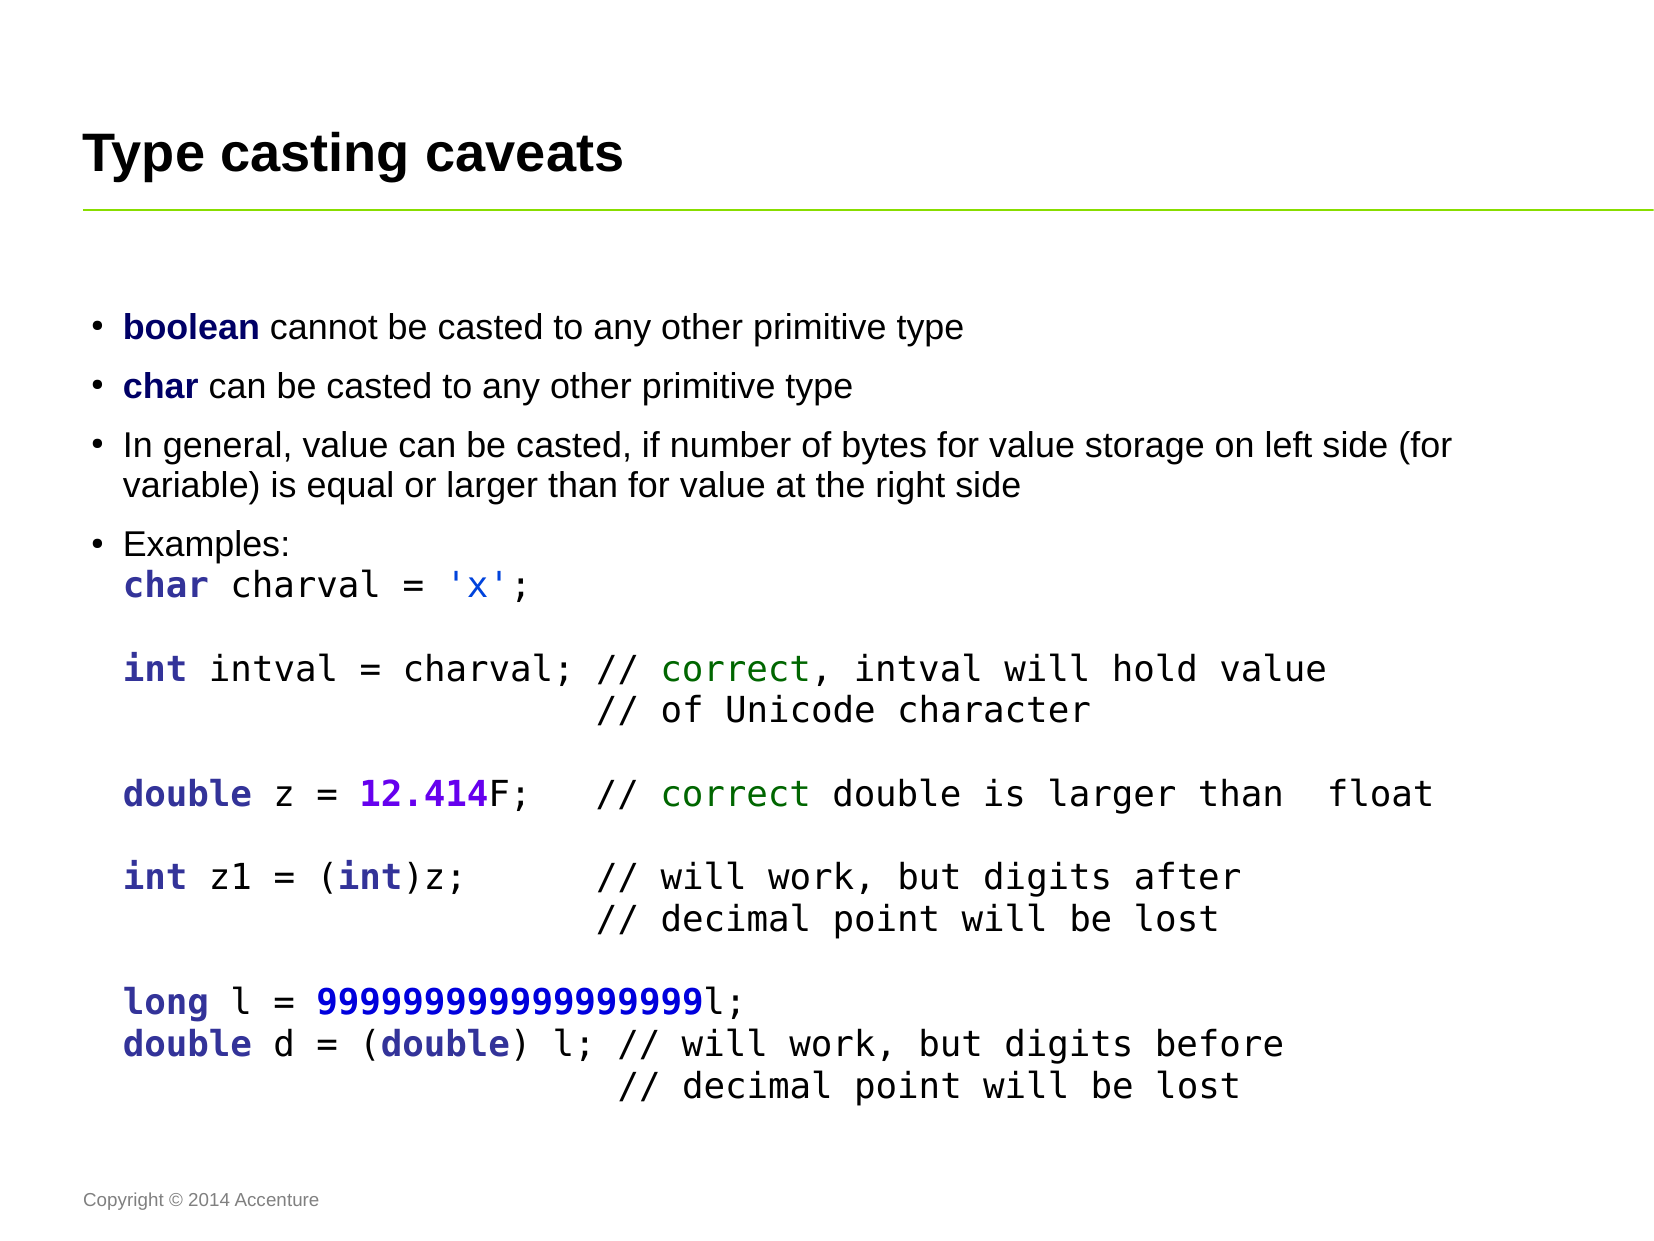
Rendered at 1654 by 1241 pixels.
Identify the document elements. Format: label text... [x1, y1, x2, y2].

title Type casting caveats [82, 98, 1571, 208]
list boolean cannot be casted to any other primitive type char can be casted to any other primitive type In general, value can be casted, if number of bytes for value storage on left side (for variable) is equal or larger than for value at the right side Examples: char charval = 'x'; int intval = charval; // correct, intval will hold value // of Unicode character double z = 12.414F; // correct double is larger than float int z1 = (int)z; // will work, but digits after // decimal point will be lost long l = 999999999999999999l; double d = (double) l; // will work, but digits before // decimal point will be lost [80, 307, 1571, 1111]
